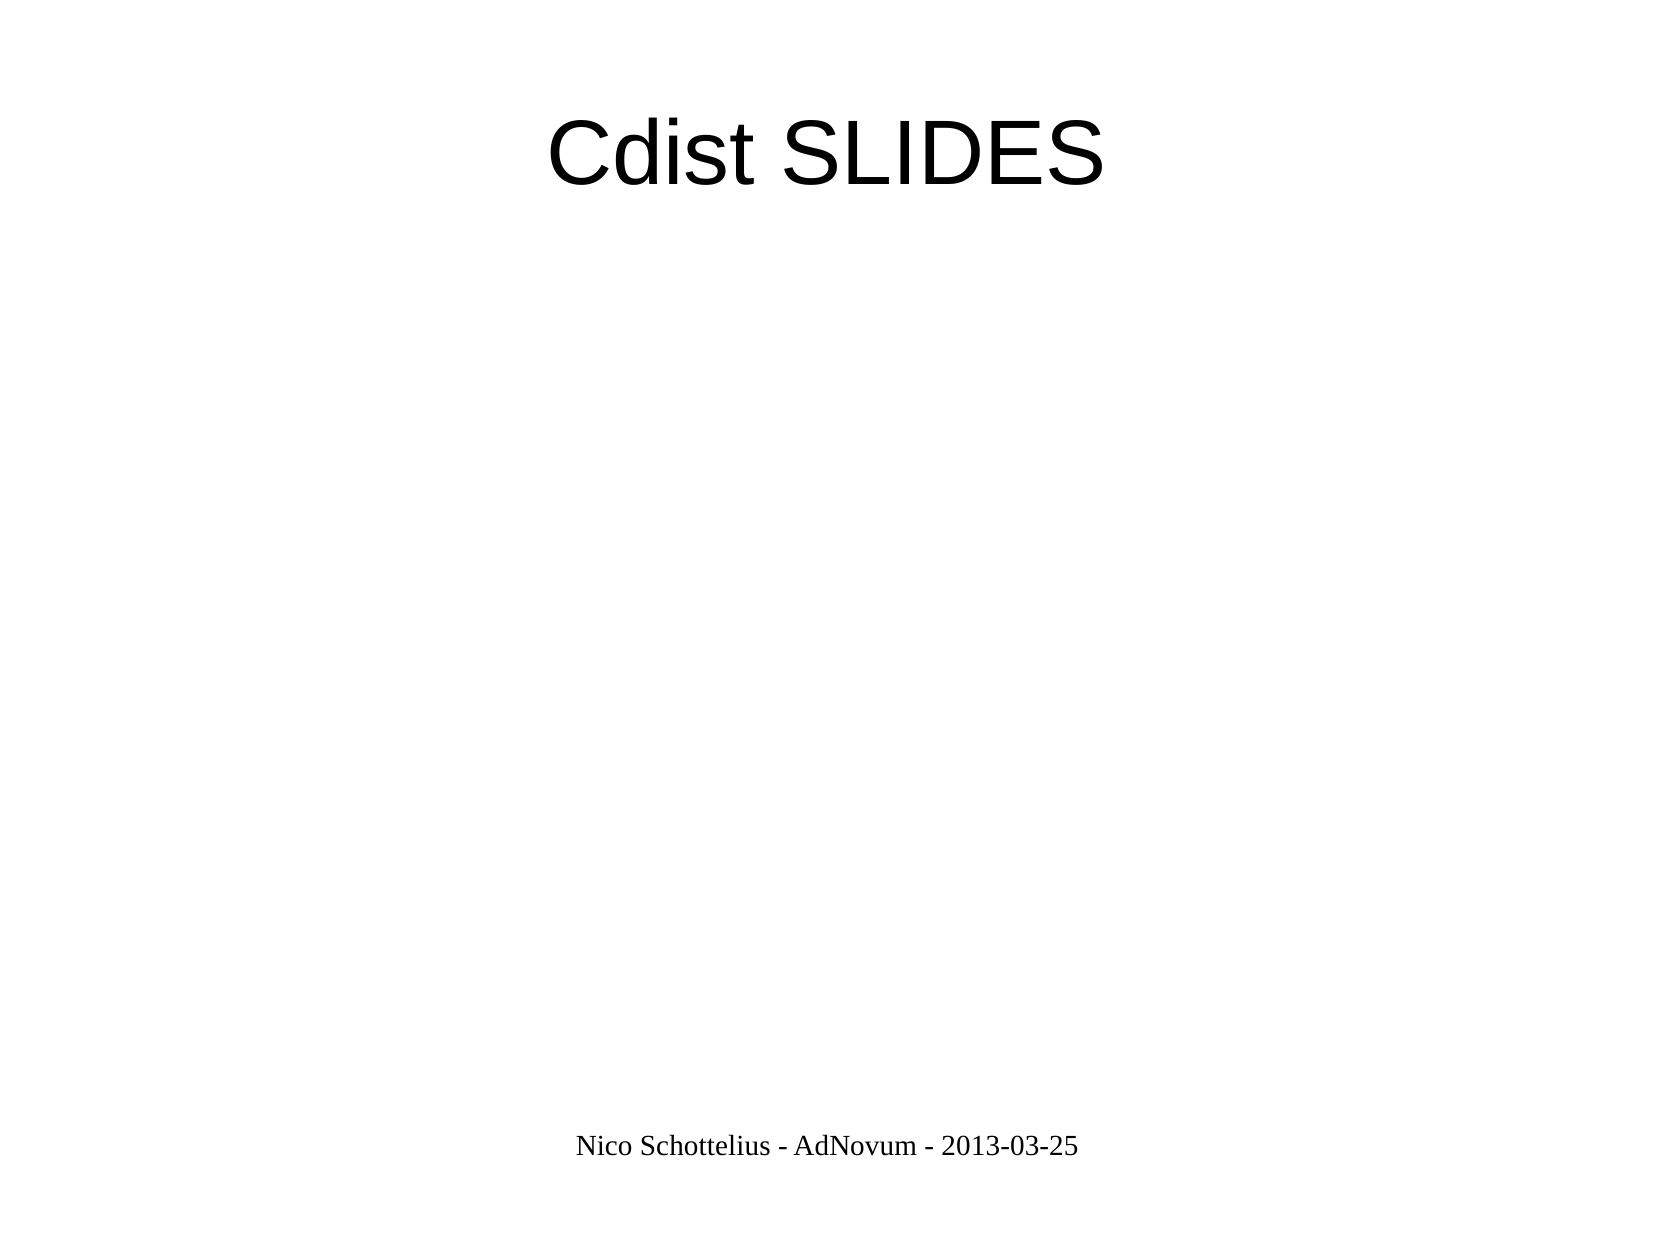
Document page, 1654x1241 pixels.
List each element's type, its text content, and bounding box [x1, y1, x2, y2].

title Cdist SLIDES [82, 49, 1571, 257]
